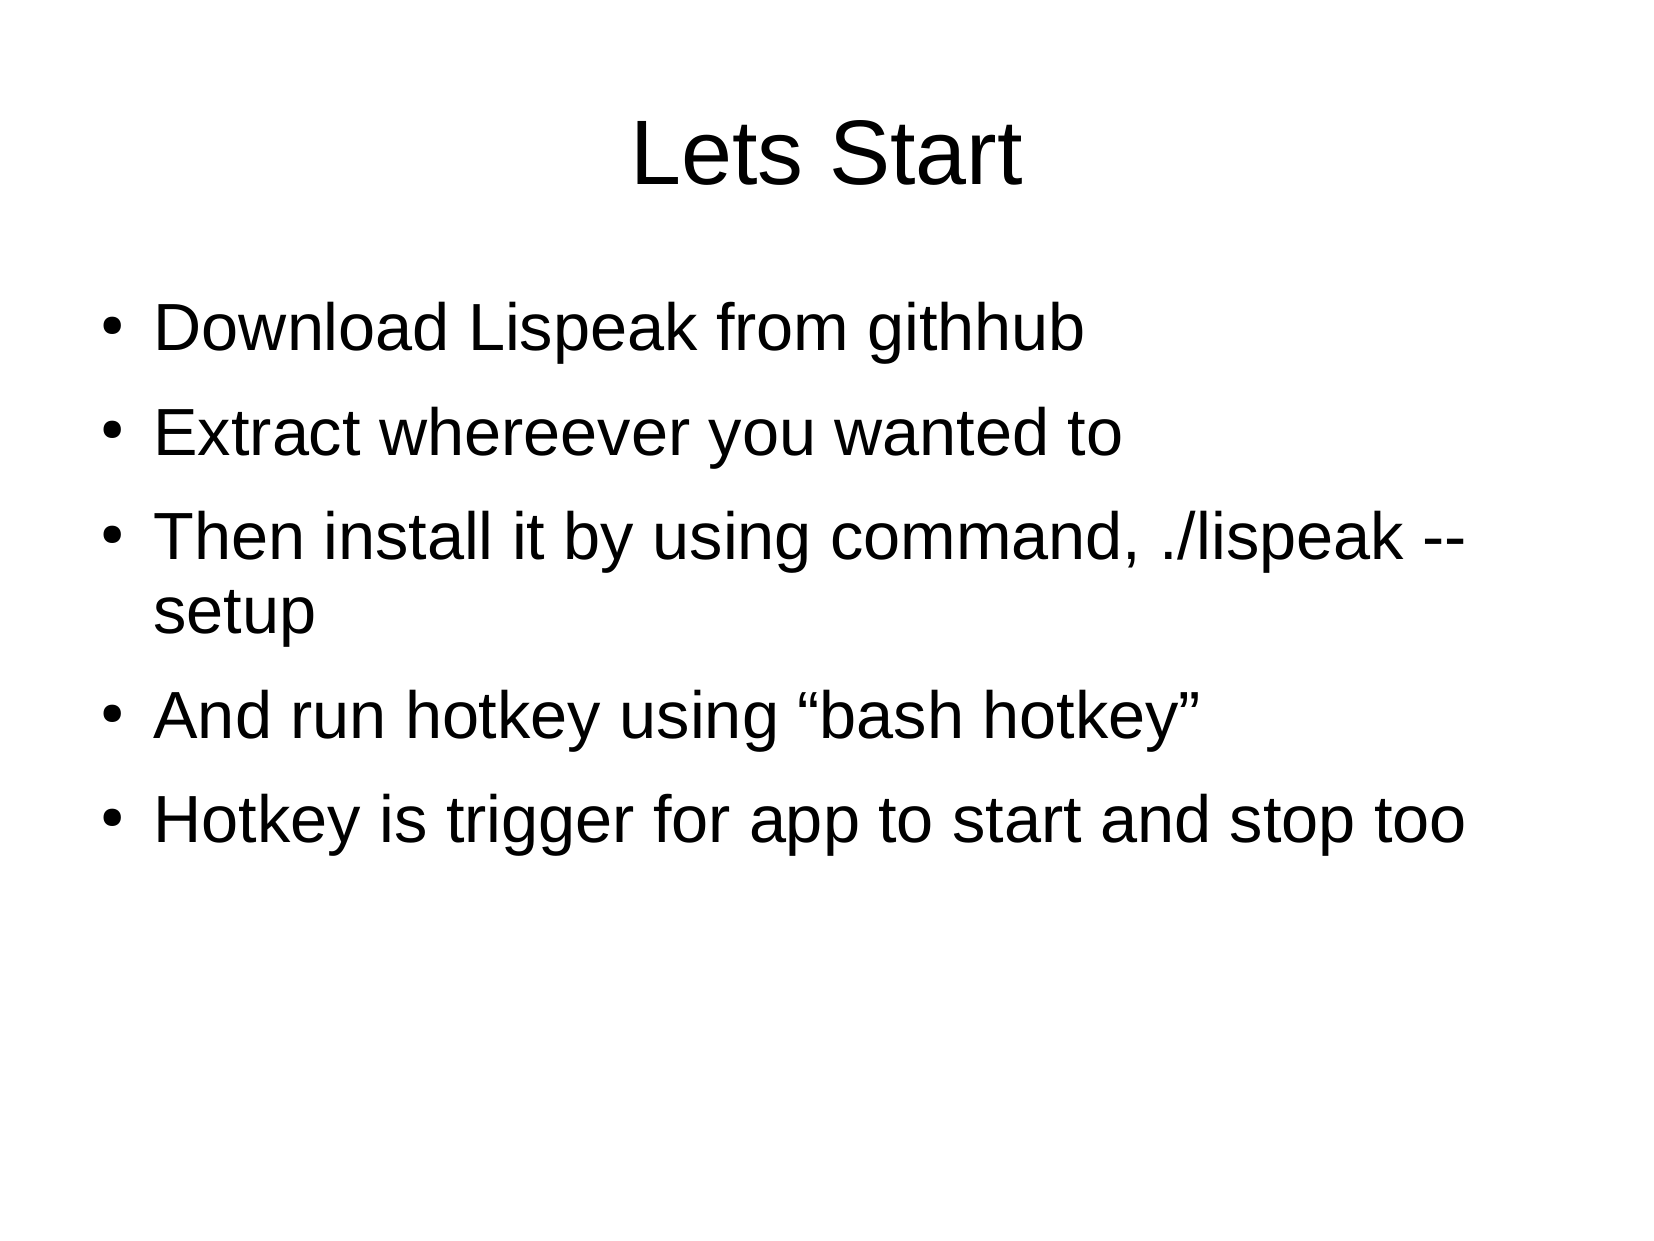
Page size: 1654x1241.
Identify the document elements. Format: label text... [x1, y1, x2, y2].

title Lets Start [82, 49, 1571, 257]
list Download Lispeak from githhub Extract whereever you wanted to Then install it by using command, ./lispeak --setup And run hotkey using “bash hotkey” Hotkey is trigger for app to start and stop too [82, 290, 1571, 1010]
